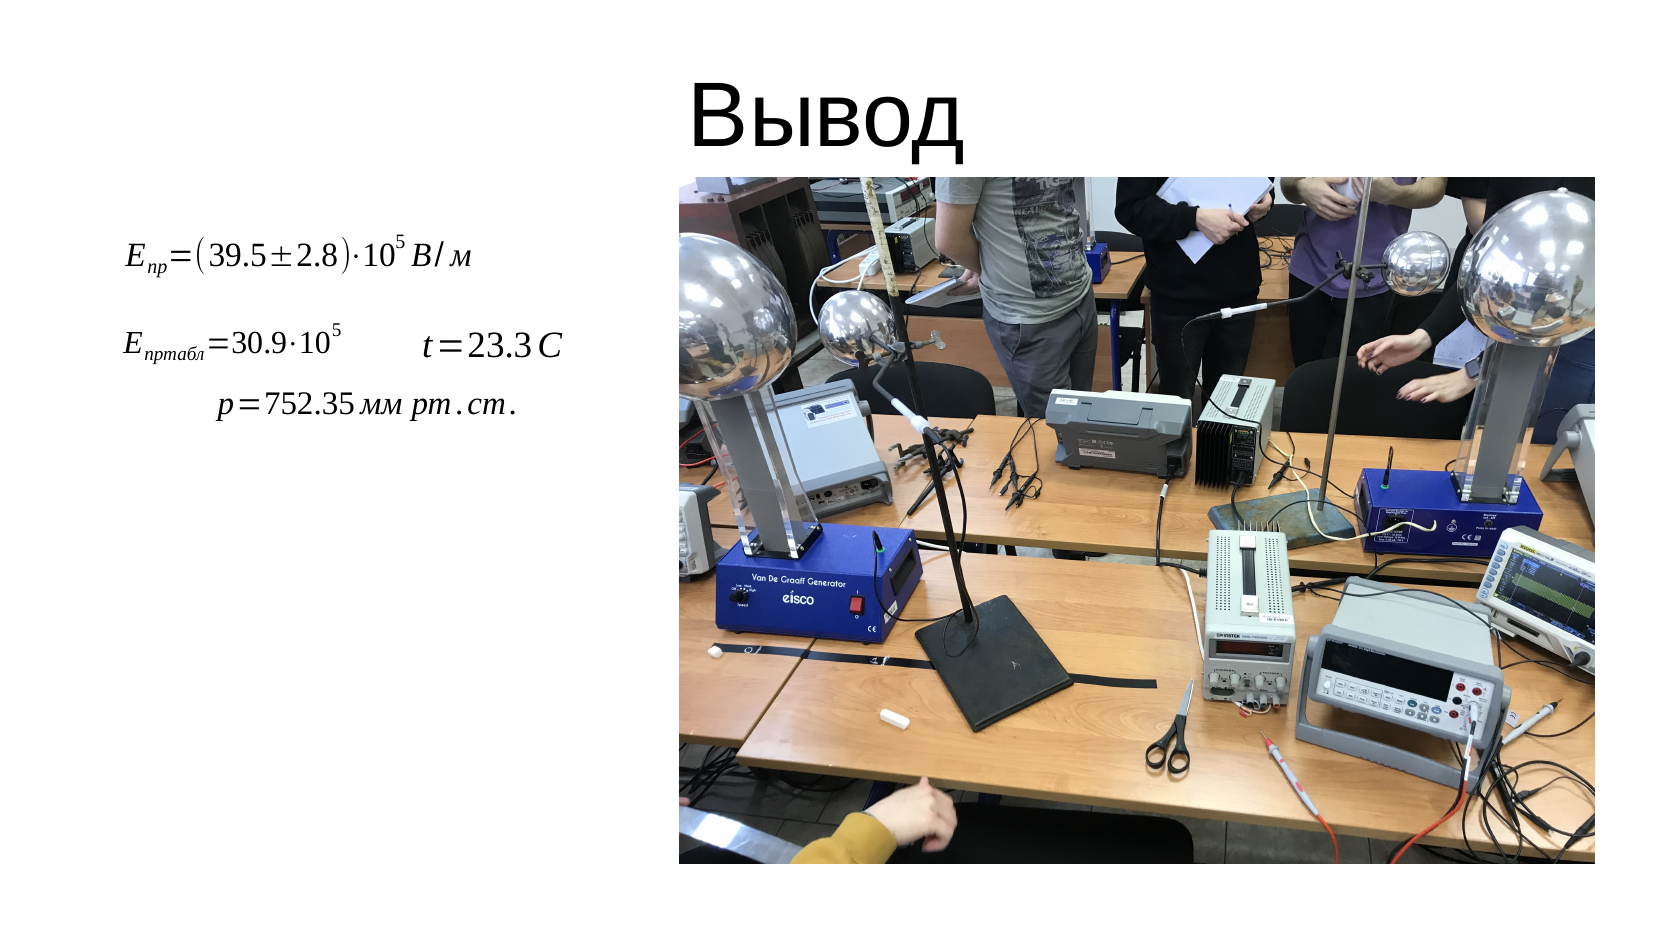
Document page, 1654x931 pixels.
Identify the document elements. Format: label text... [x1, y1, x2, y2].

picture [679, 177, 1595, 864]
chart [114, 230, 481, 279]
title Вывод [82, 37, 1571, 193]
chart [112, 319, 350, 365]
chart [413, 324, 573, 367]
chart [206, 385, 526, 423]
